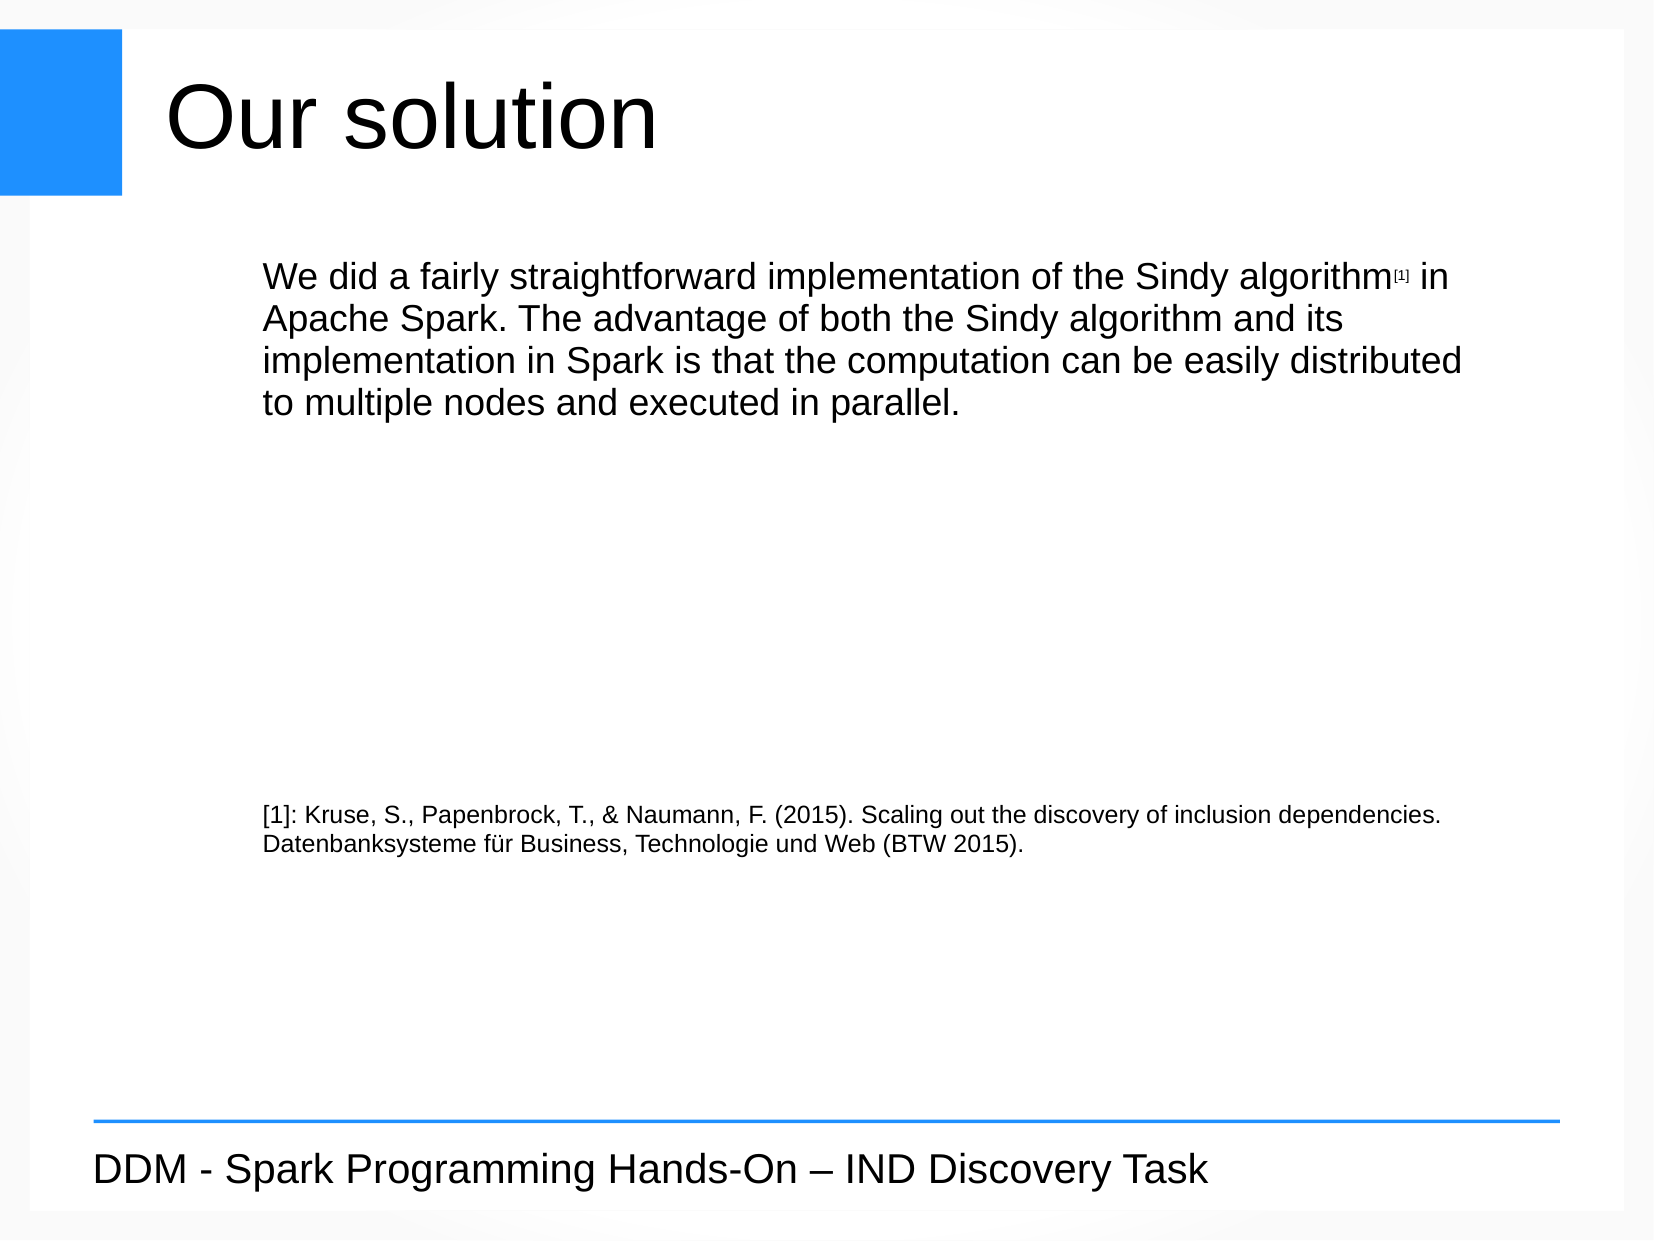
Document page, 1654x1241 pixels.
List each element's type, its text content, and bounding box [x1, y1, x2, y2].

title Our solution [165, 13, 1300, 221]
text_box DDM - Spark Programming Hands-On – IND Discovery Task [77, 1138, 1560, 1213]
text_box We did a fairly straightforward implementation of the Sindy algorithm[1] in Apache Spark. The advantage of both the Sindy algorithm and its implementation in Spark is that the computation can be easily distributed to multiple nodes and executed in parallel. [1]: Kruse, S., Papenbrock, T., & Naumann, F. (2015). Scaling out the discovery of inclusion dependencies. Datenbanksysteme für Business, Technologie und Web (BTW 2015). [248, 248, 1501, 1075]
